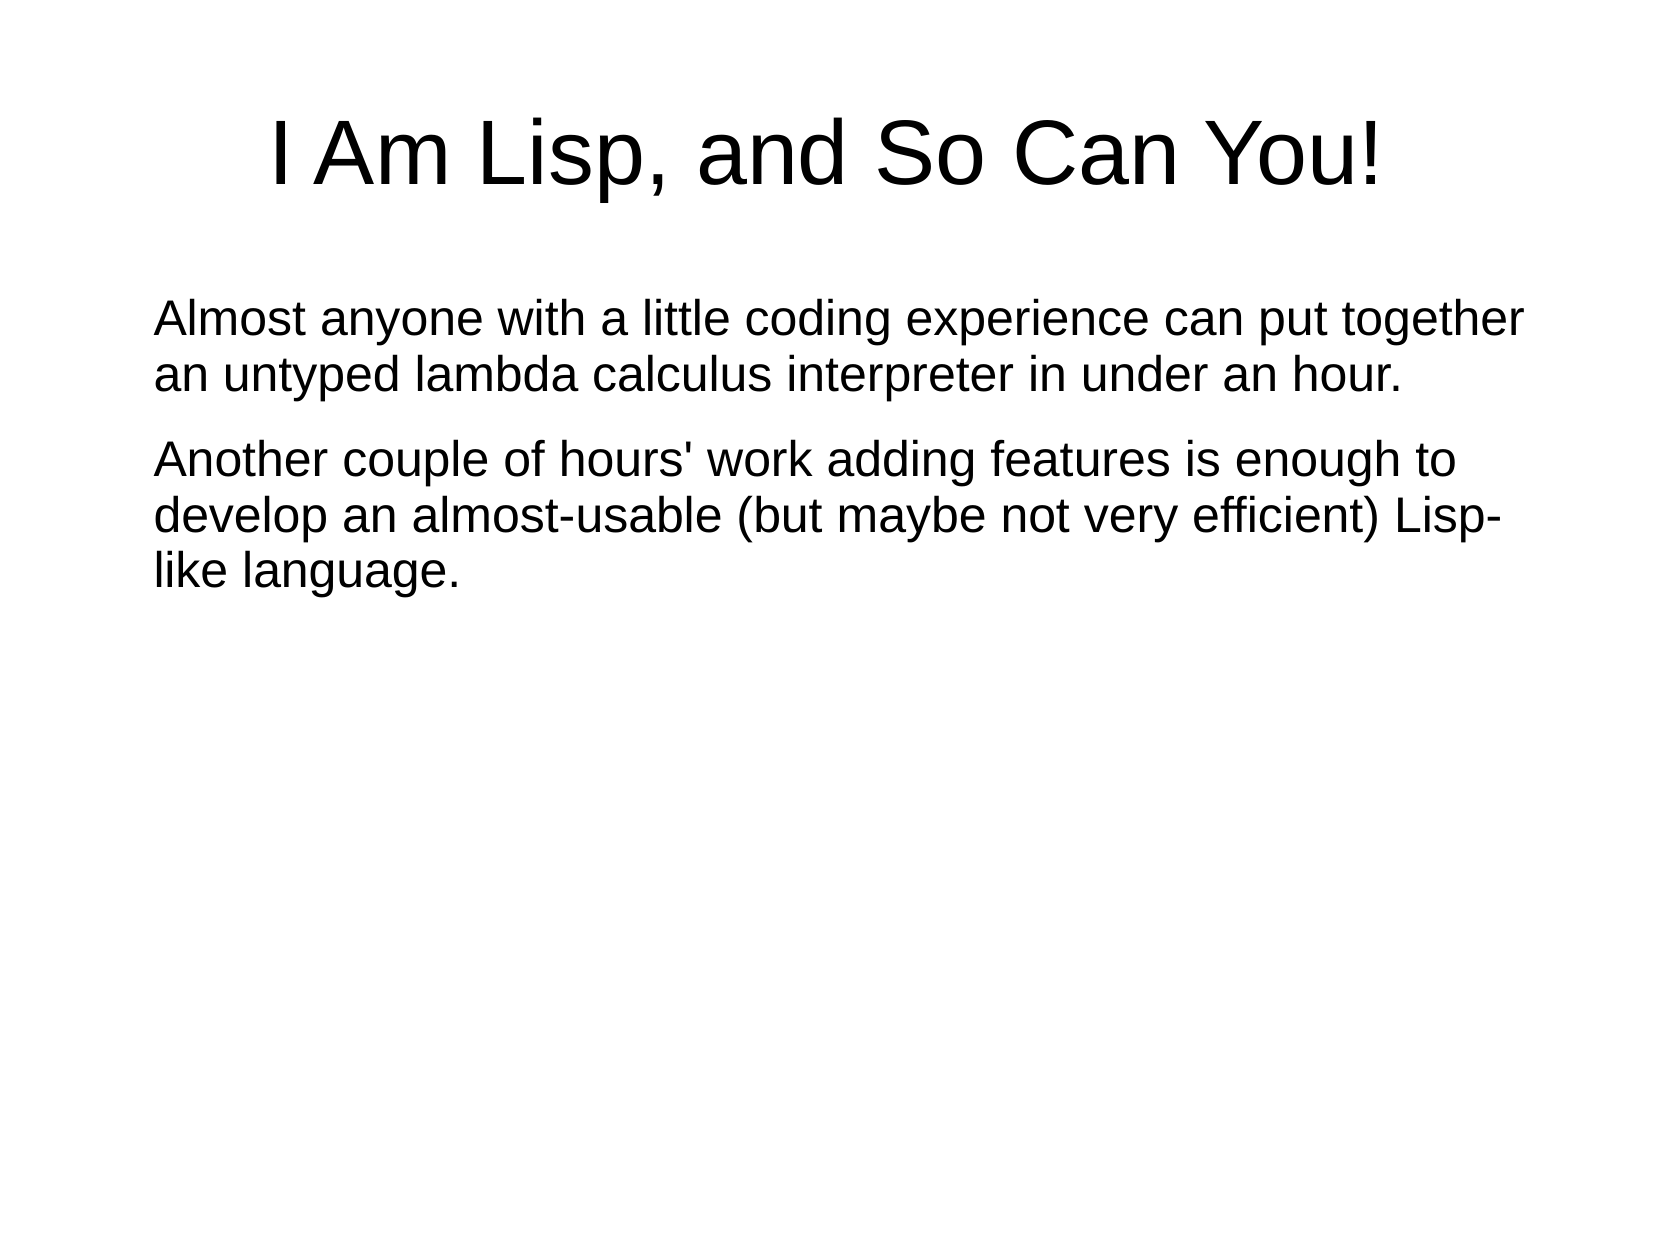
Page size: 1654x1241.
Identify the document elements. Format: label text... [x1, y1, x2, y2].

title I Am Lisp, and So Can You! [82, 49, 1571, 257]
list Almost anyone with a little coding experience can put together an untyped lambda calculus interpreter in under an hour. Another couple of hours' work adding features is enough to develop an almost-usable (but maybe not very efficient) Lisp-like language. [82, 290, 1571, 721]
